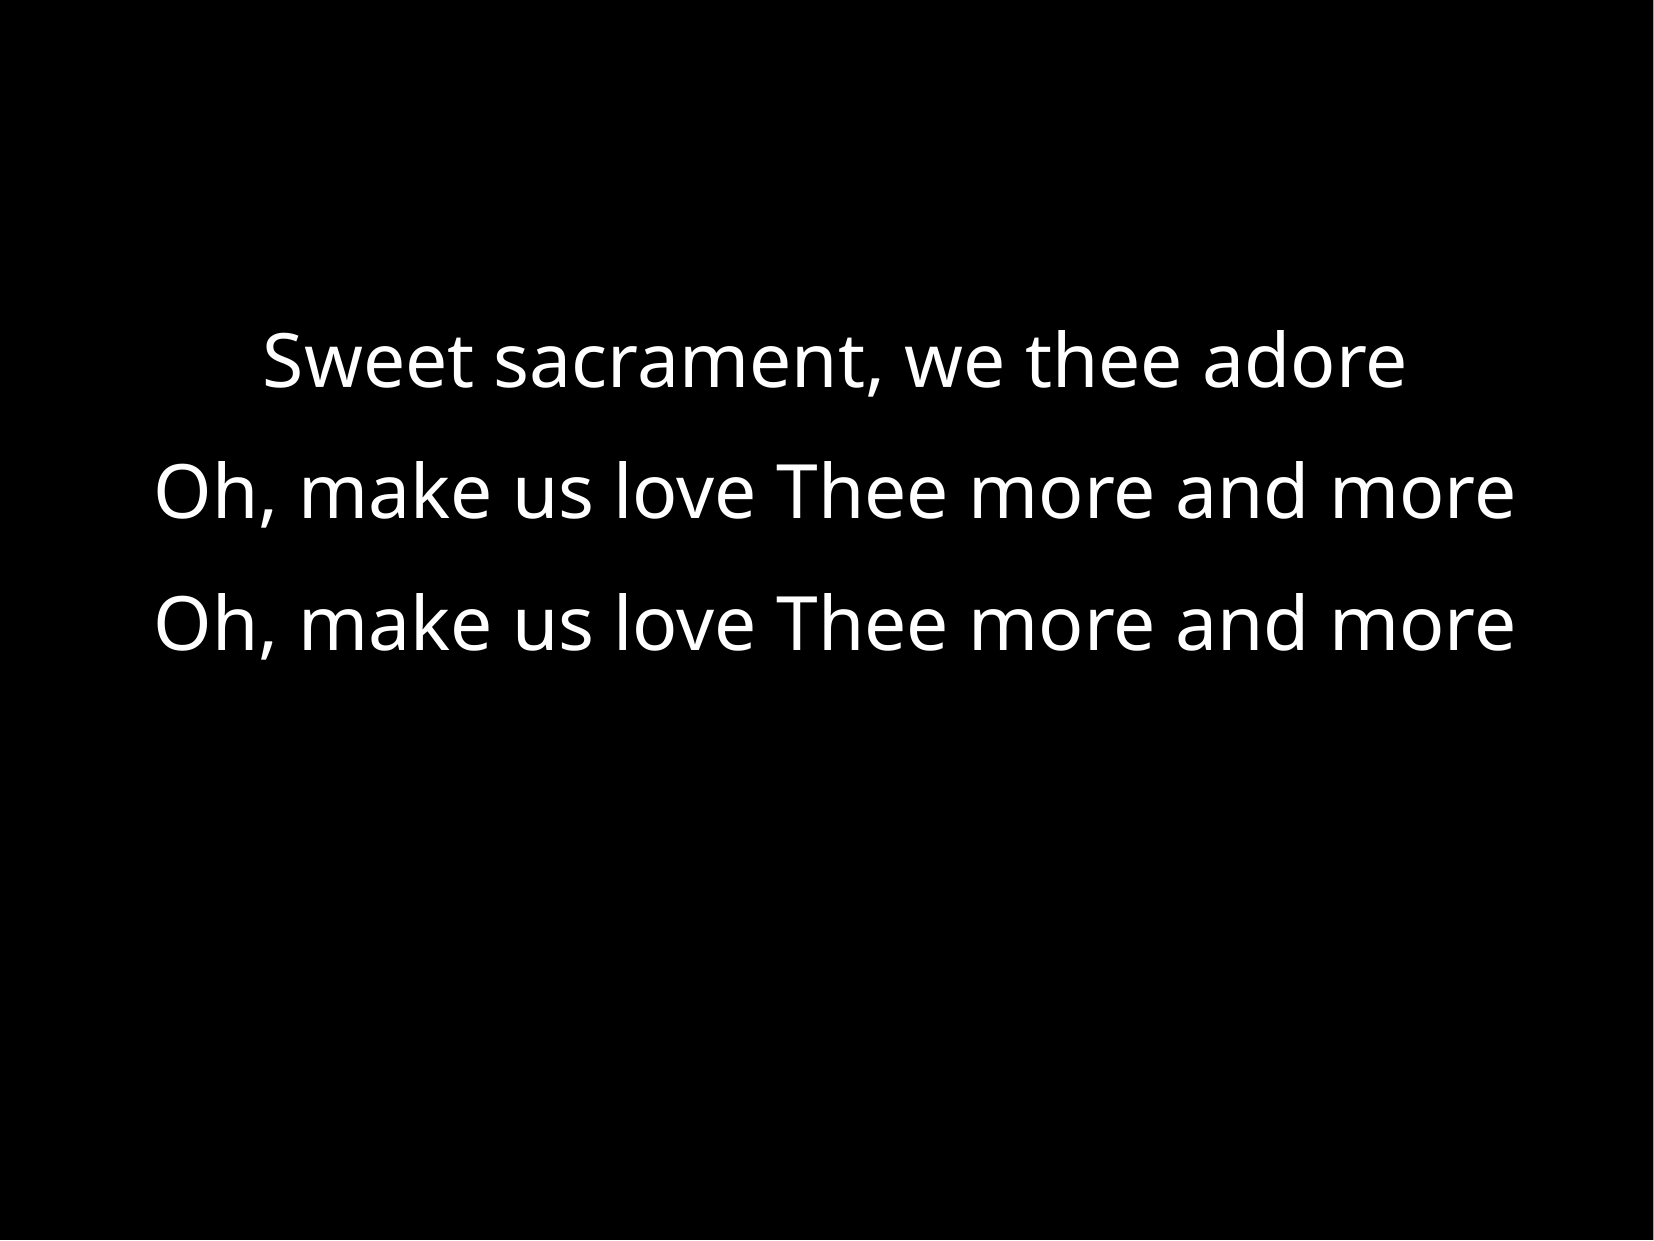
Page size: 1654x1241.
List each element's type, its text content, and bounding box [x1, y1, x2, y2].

list Sweet sacrament, we thee adore Oh, make us love Thee more and more Oh, make us love Thee more and more [0, 307, 1654, 1027]
